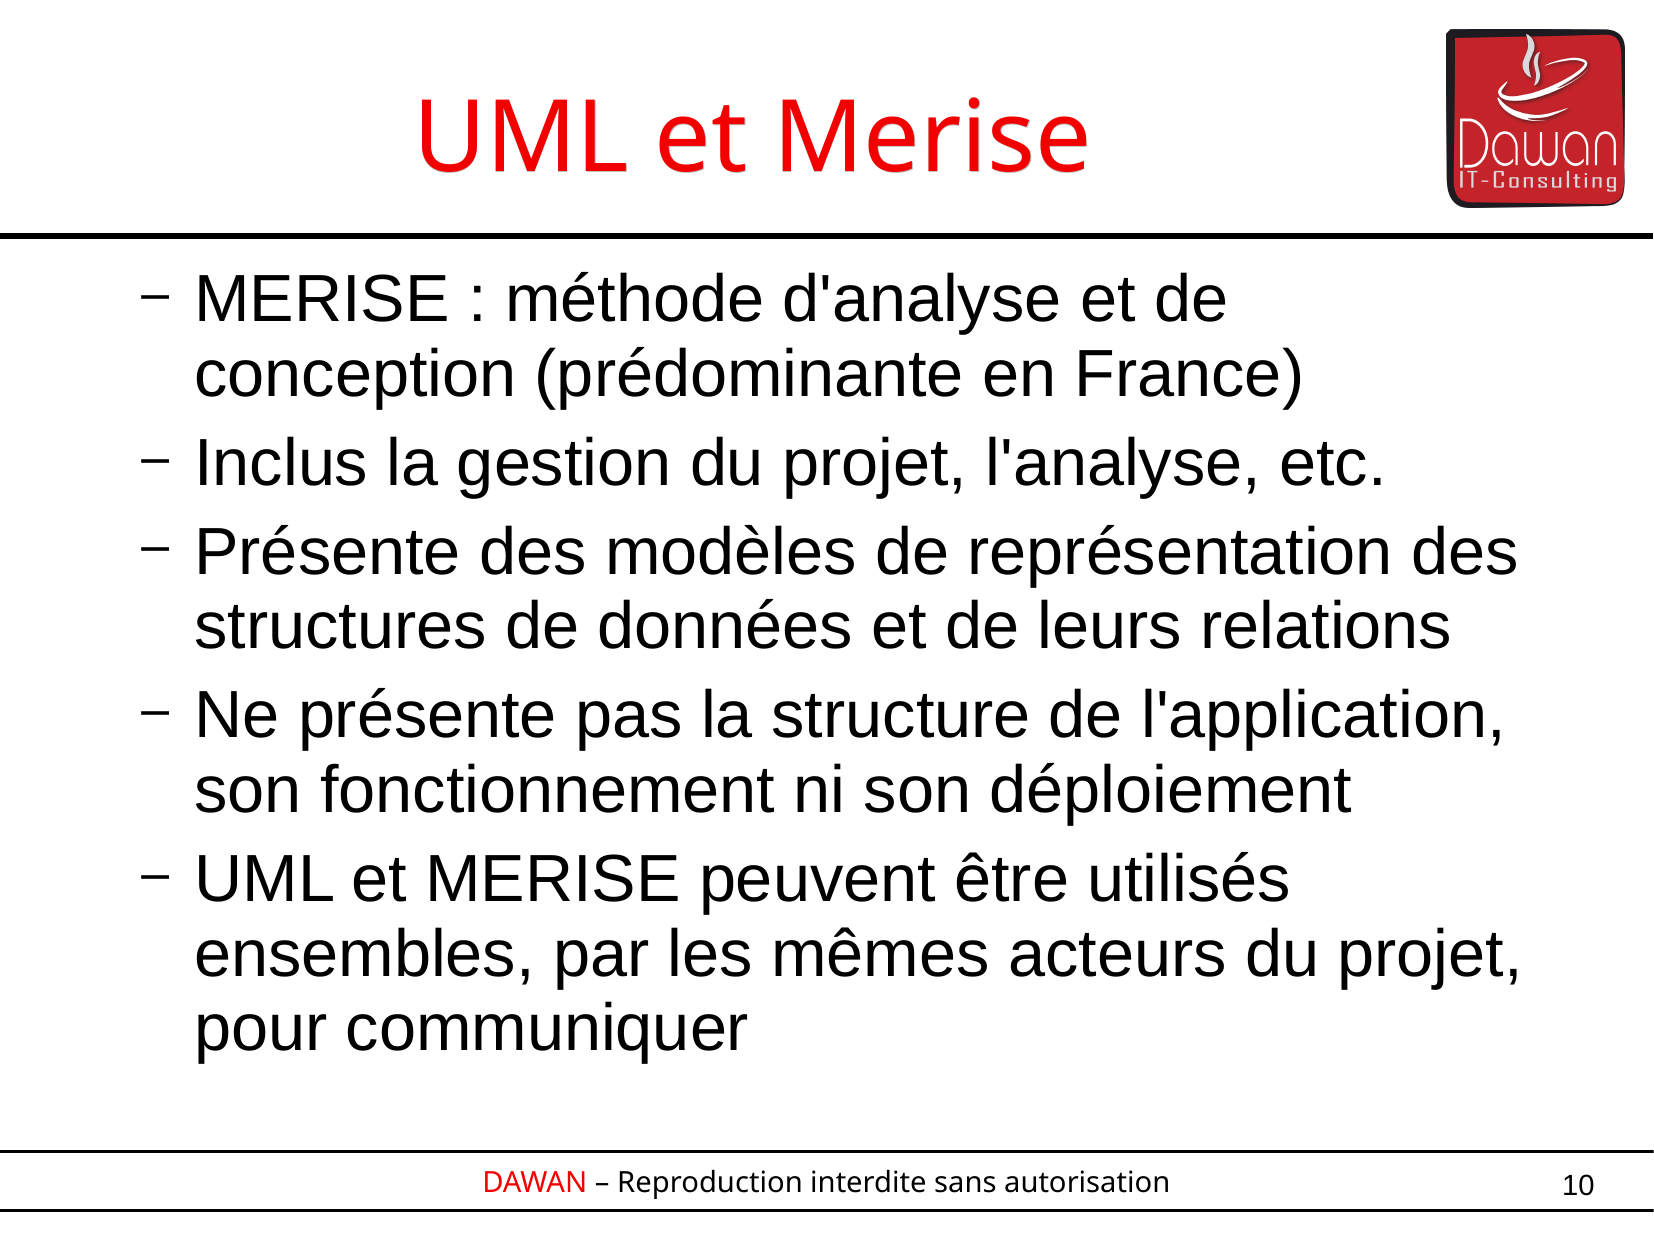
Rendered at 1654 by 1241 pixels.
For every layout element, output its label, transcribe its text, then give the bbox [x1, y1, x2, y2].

title UML et Merise [59, 29, 1447, 237]
picture [1447, 29, 1625, 208]
text_box MERISE : méthode d'analyse et de conception (prédominante en France) Inclus la gestion du projet, l'analyse, etc. Présente des modèles de représentation des structures de données et de leurs relations Ne présente pas la structure de l'application, son fonctionnement ni son déploiement UML et MERISE peuvent être utilisés ensembles, par les mêmes acteurs du projet, pour communiquer [88, 253, 1560, 1140]
